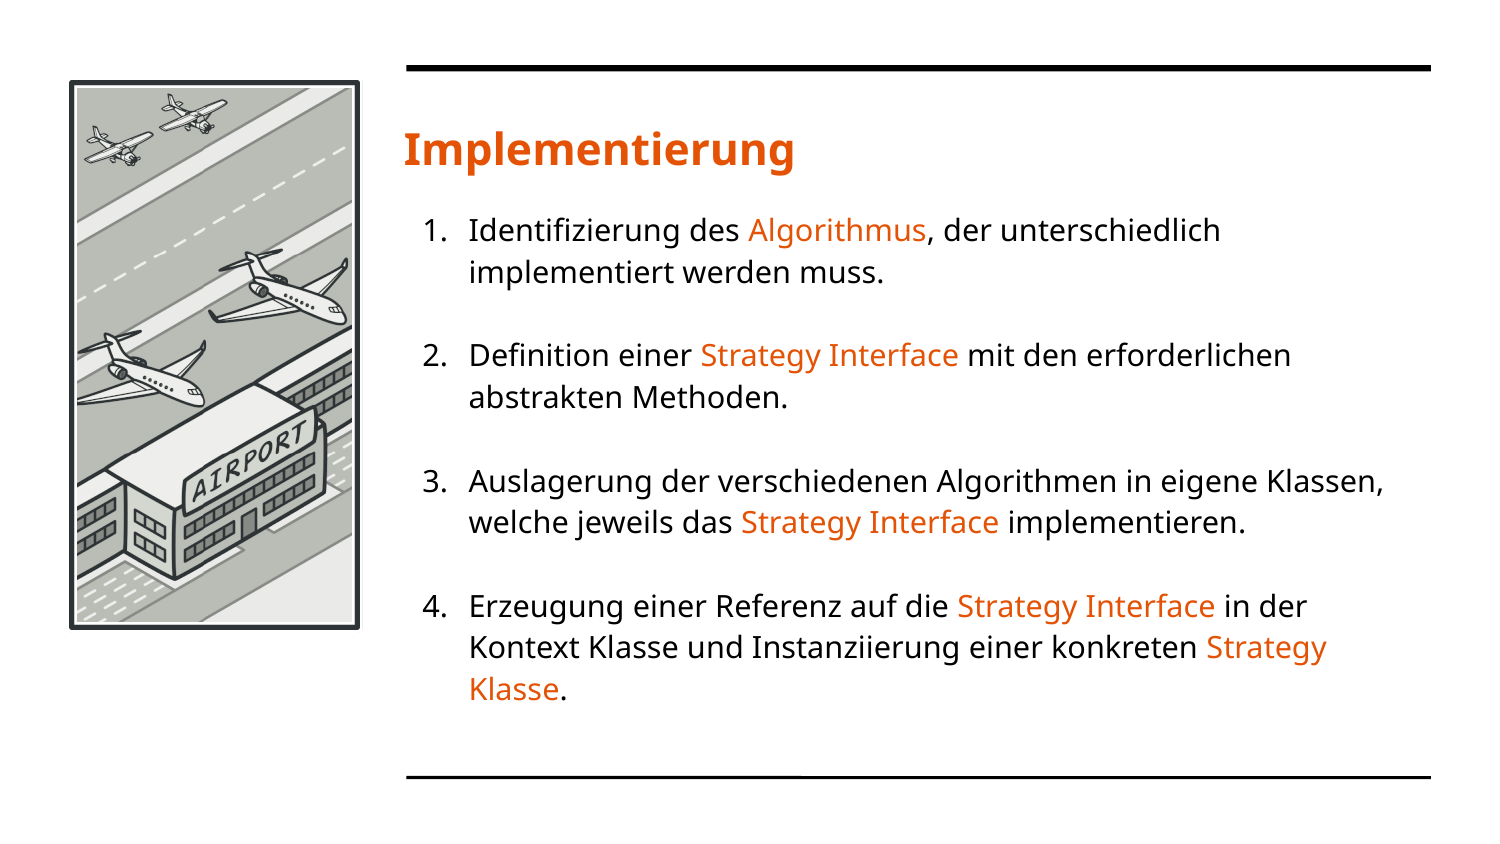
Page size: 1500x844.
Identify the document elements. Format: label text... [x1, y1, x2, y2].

subtitle Identifizierung des Algorithmus, der unterschiedlich implementiert werden muss. Definition einer Strategy Interface mit den erforderlichen abstrakten Methoden. Auslagerung der verschiedenen Algorithmen in eigene Klassen, welche jeweils das Strategy Interface implementieren. Erzeugung einer Referenz auf die Strategy Interface in der Kontext Klasse und Instanziierung einer konkreten Strategy Klasse. [392, 193, 1431, 735]
title Implementierung [389, 103, 1428, 194]
picture [65, 74, 363, 758]
